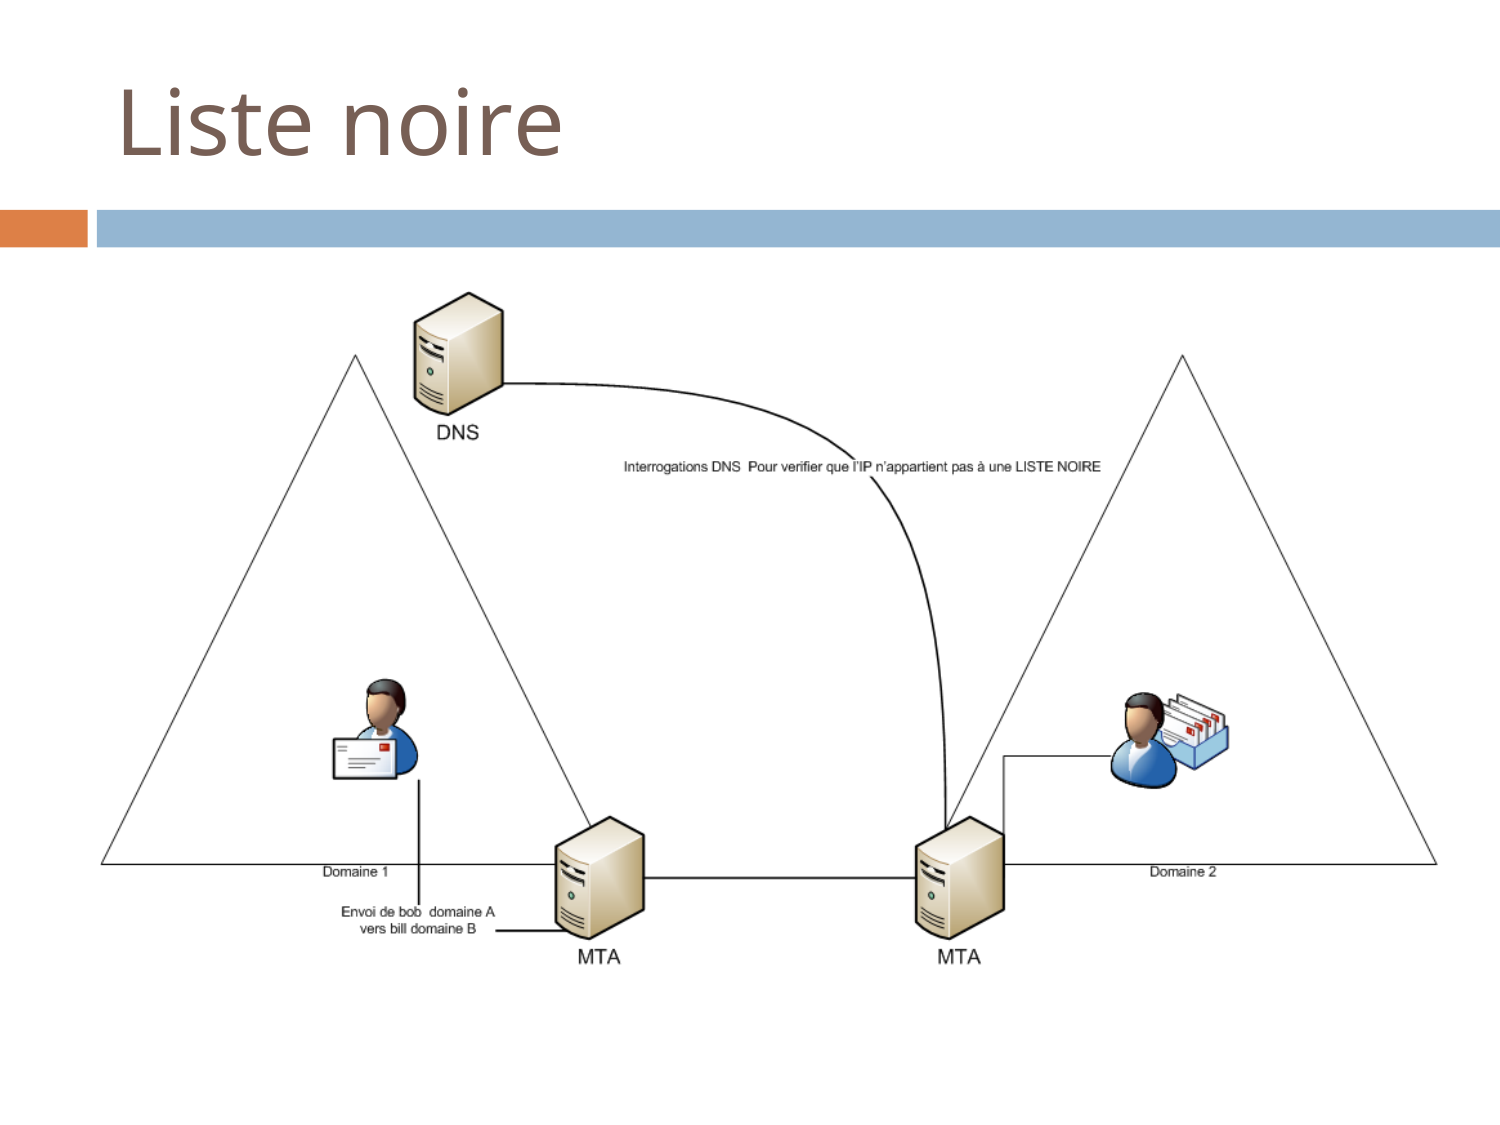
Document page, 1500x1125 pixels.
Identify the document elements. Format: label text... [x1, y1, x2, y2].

picture [100, 291, 1438, 971]
title Liste noire [100, 37, 1438, 201]
